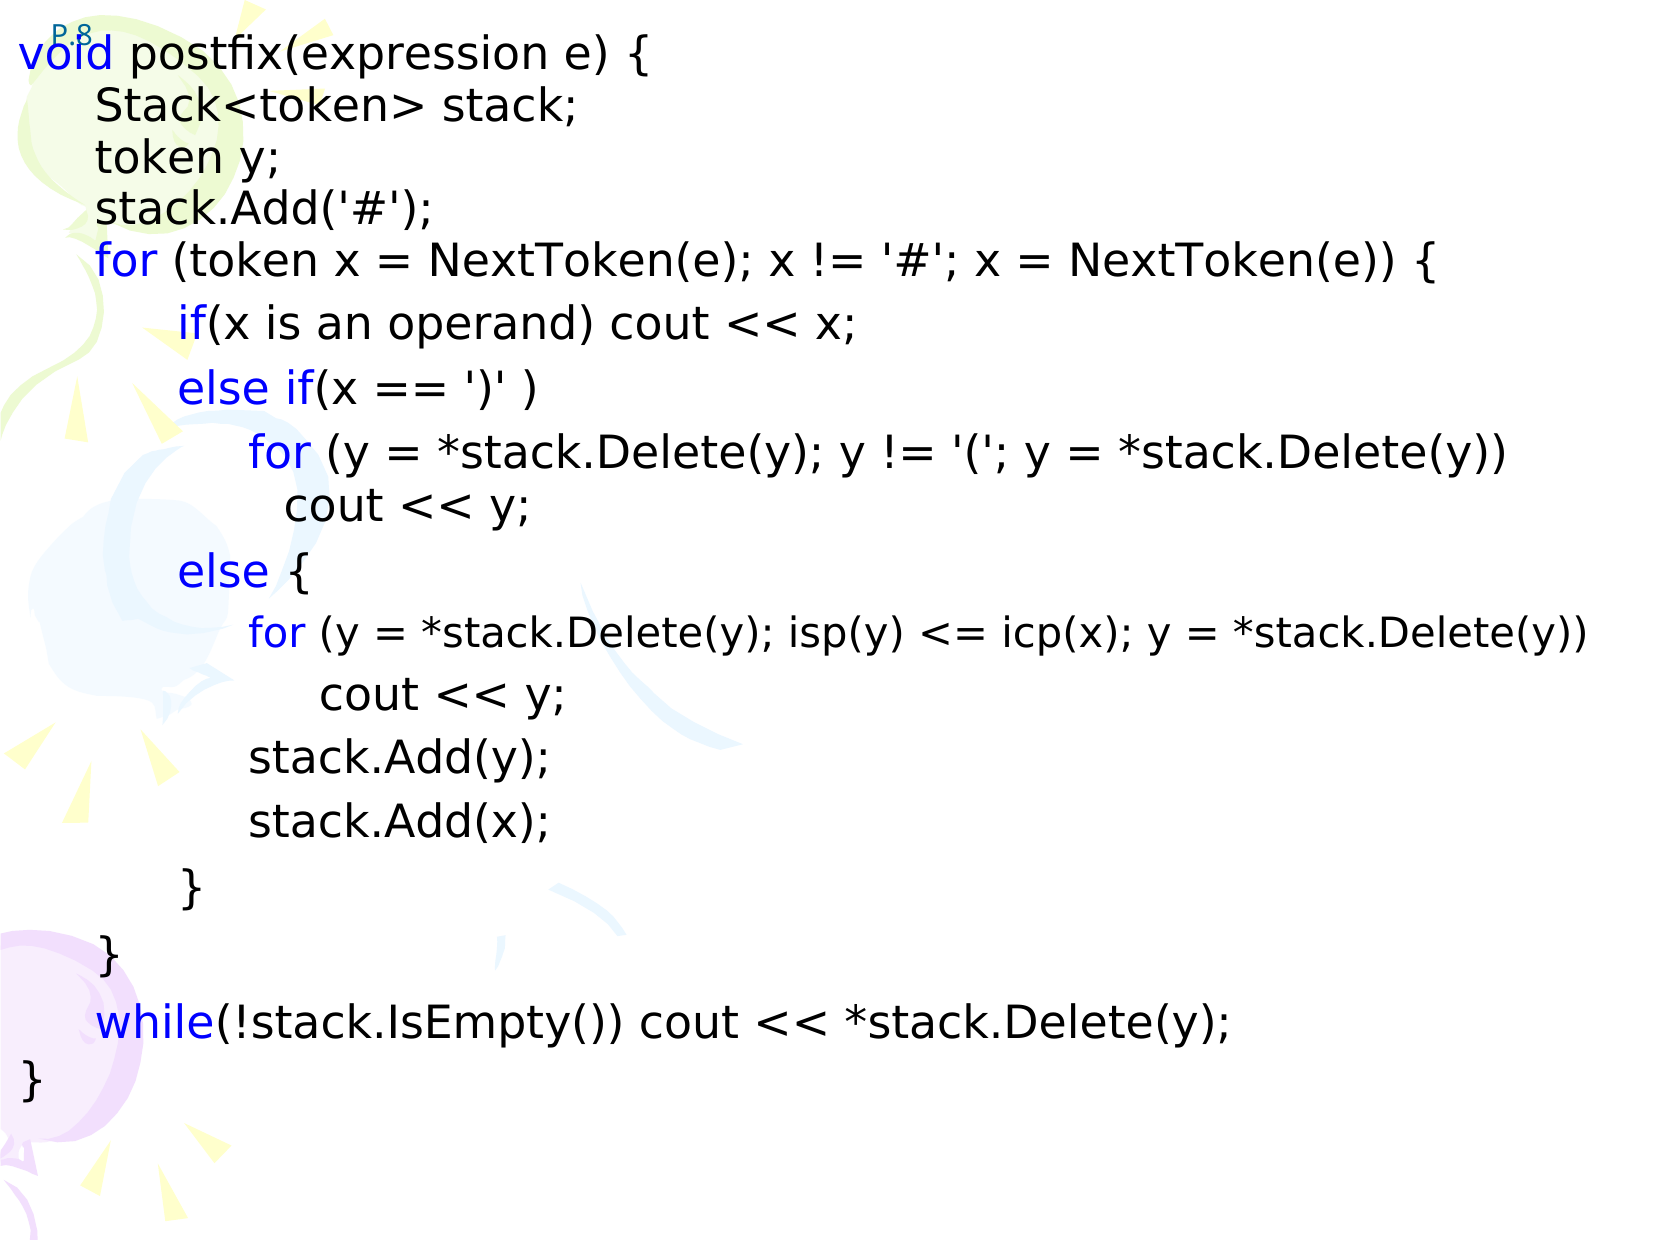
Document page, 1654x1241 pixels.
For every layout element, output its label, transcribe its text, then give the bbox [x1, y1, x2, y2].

list void postfix(expression e) { Stack<token> stack; token y; stack.Add('#'); for (token x = NextToken(e); x != '#'; x = NextToken(e)) { if(x is an operand) cout << x; else if(x == ')' ) for (y = *stack.Delete(y); y != '('; y = *stack.Delete(y)) cout << y; else { for (y = *stack.Delete(y); isp(y) <= icp(x); y = *stack.Delete(y)) cout << y; stack.Add(y); stack.Add(x); } } while(!stack.IsEmpty()) cout << *stack.Delete(y); } [0, 39, 1624, 1190]
